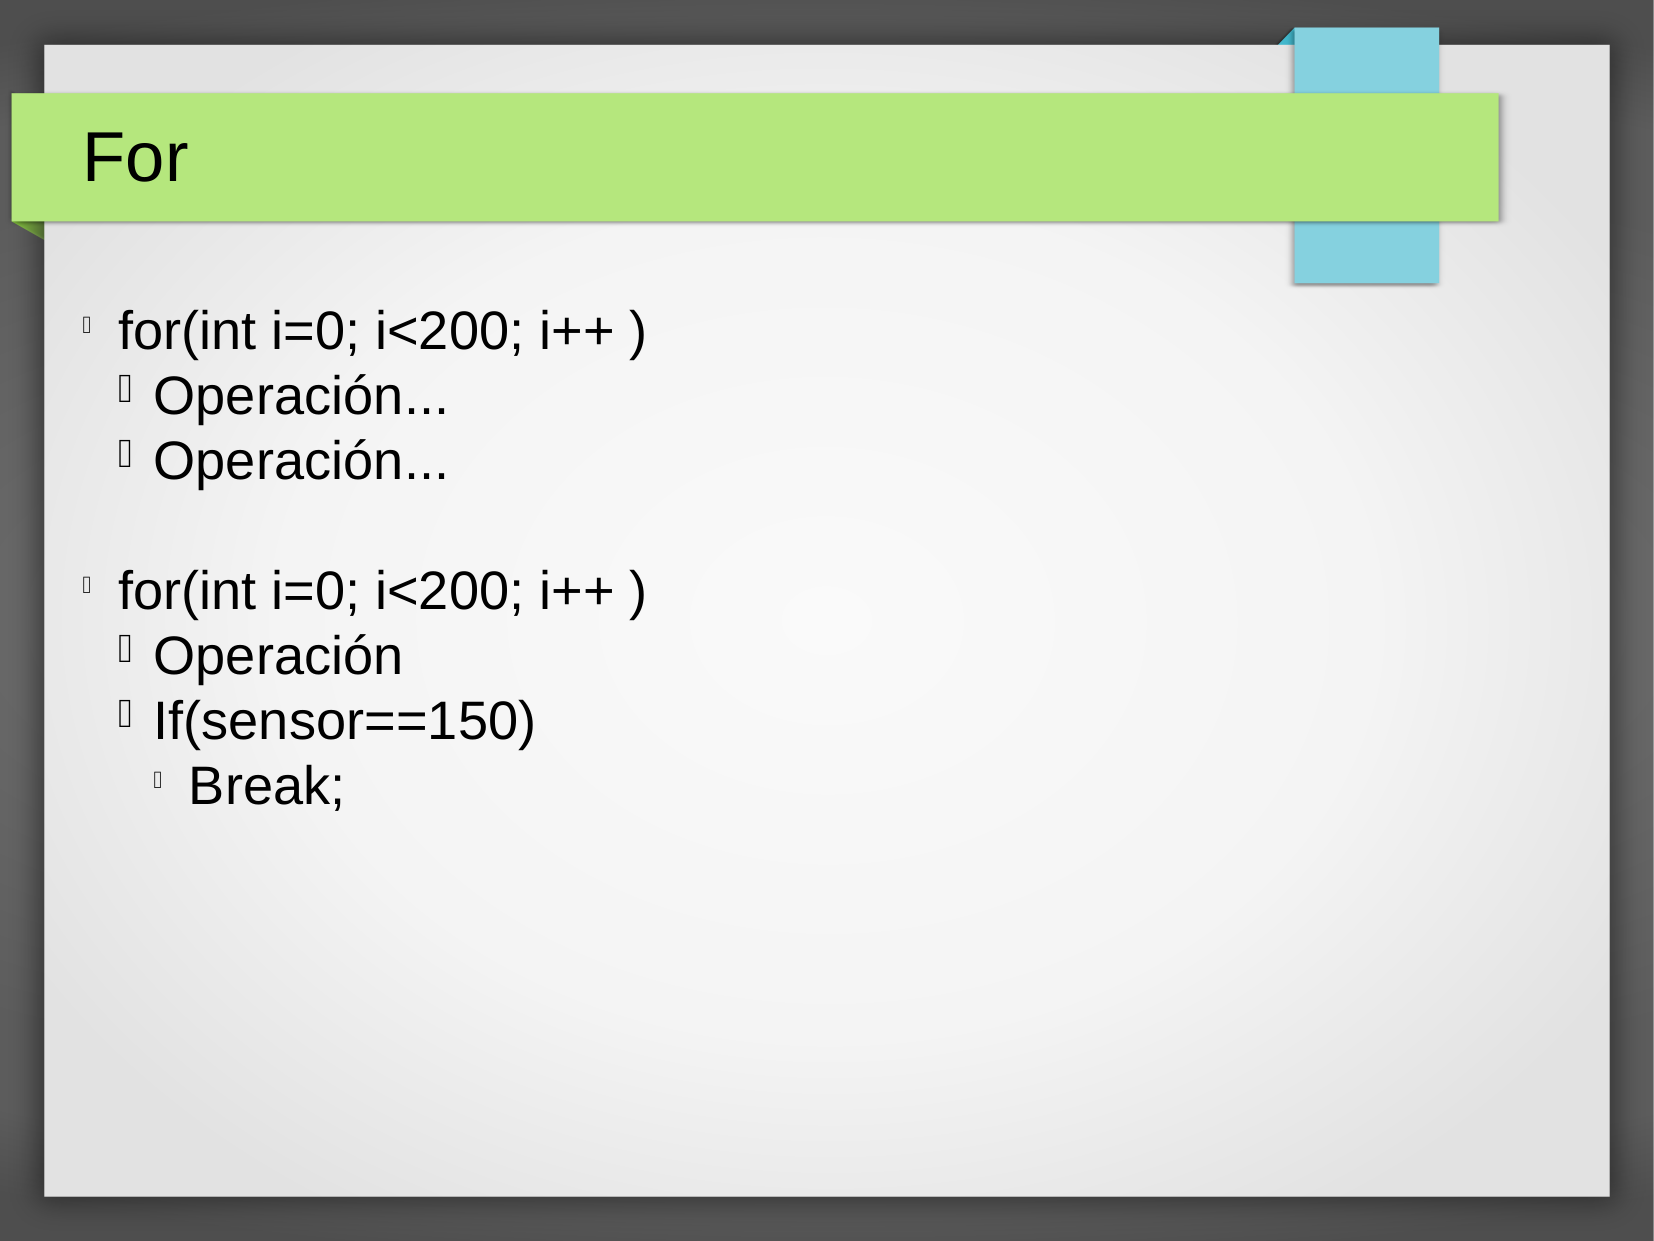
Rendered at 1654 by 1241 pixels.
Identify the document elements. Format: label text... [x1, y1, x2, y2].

text_box For [82, 94, 1264, 213]
text_box for(int i=0; i<200; i++ ) Operación... Operación... for(int i=0; i<200; i++ ) Operación If(sensor==150) Break; [82, 295, 1571, 1015]
picture [0, 0, 1654, 1241]
